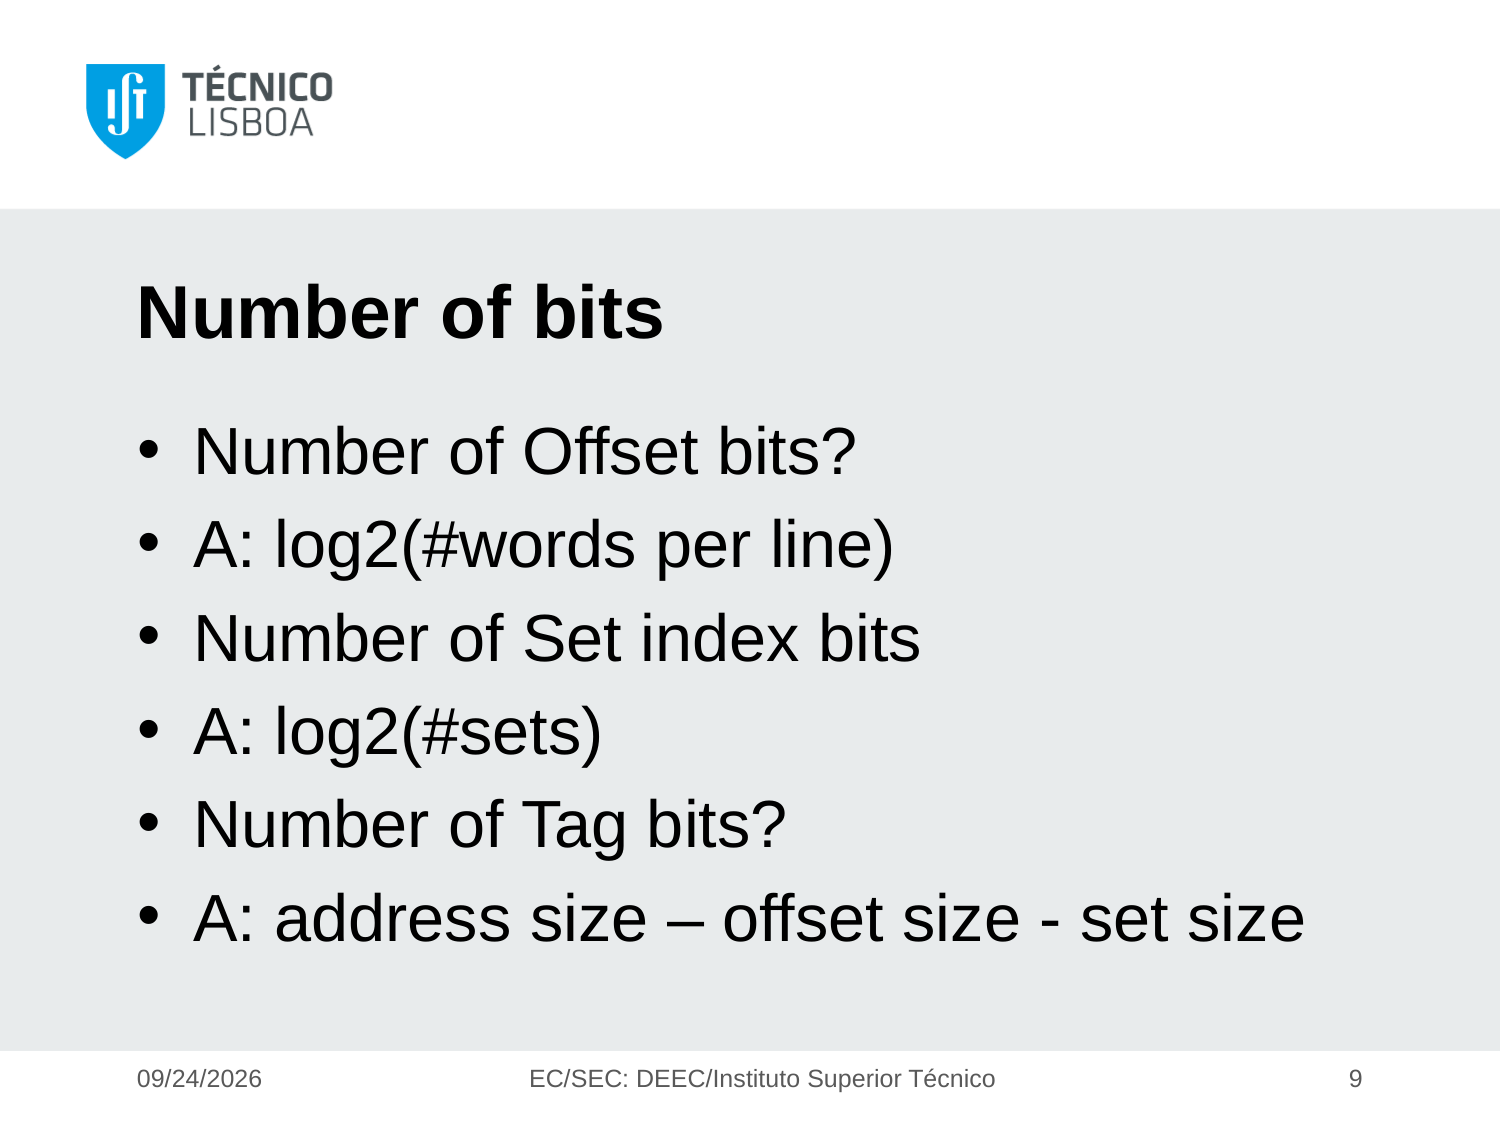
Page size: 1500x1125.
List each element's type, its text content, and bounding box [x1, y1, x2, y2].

picture [0, 0, 1500, 1125]
footer EC/SEC: DEEC/Instituto Superior Técnico [512, 1052, 1021, 1103]
list Number of Offset bits? A: log2(#words per line) Number of Set index bits A: log2(#sets) Number of Tag bits? A: address size – offset size - set size [121, 400, 1378, 1005]
slide_number 01/19/2019 [121, 1052, 425, 1103]
title Number of bits [121, 237, 1378, 381]
slide_number <number> [1077, 1052, 1378, 1103]
